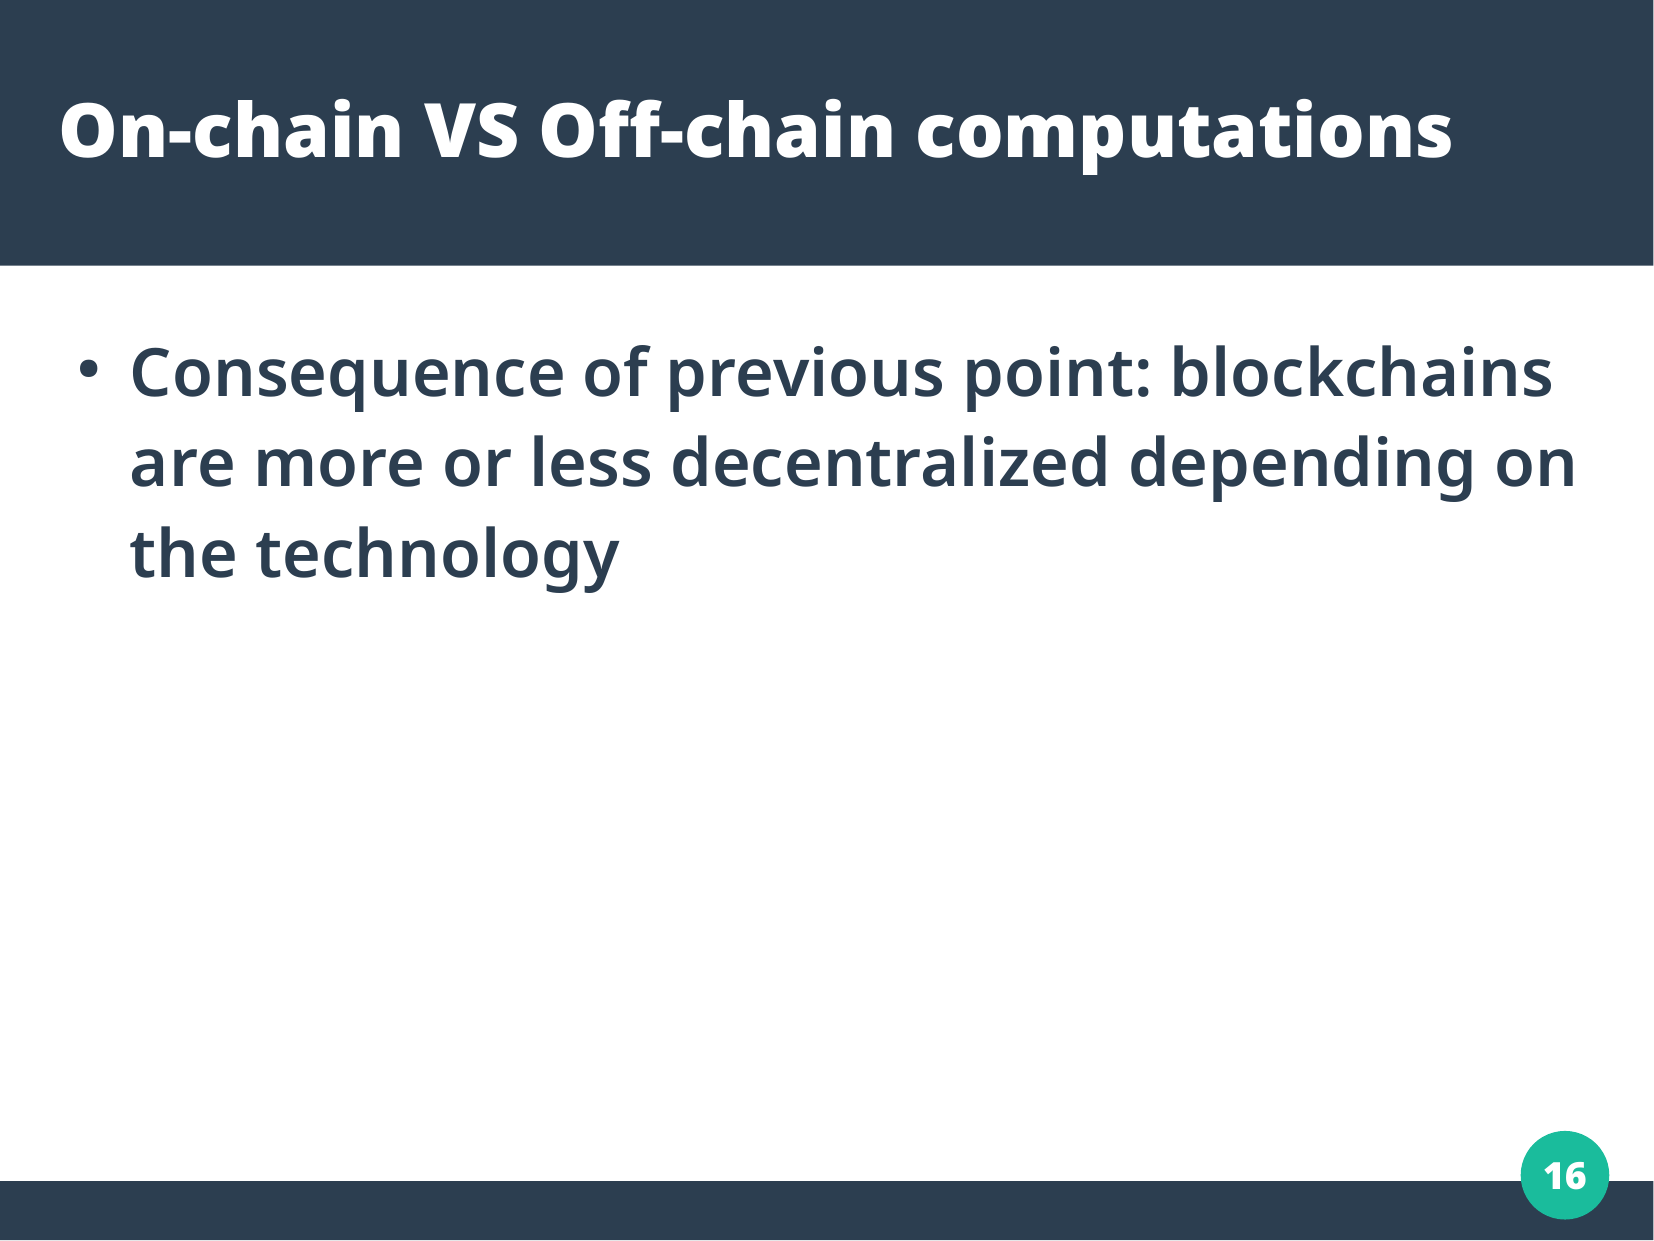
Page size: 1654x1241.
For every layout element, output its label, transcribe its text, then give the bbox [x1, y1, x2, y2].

list Consequence of previous point: blockchains are more or less decentralized depending on the technology [59, 324, 1595, 1152]
title On-chain VS Off-chain computations [59, 49, 1595, 207]
